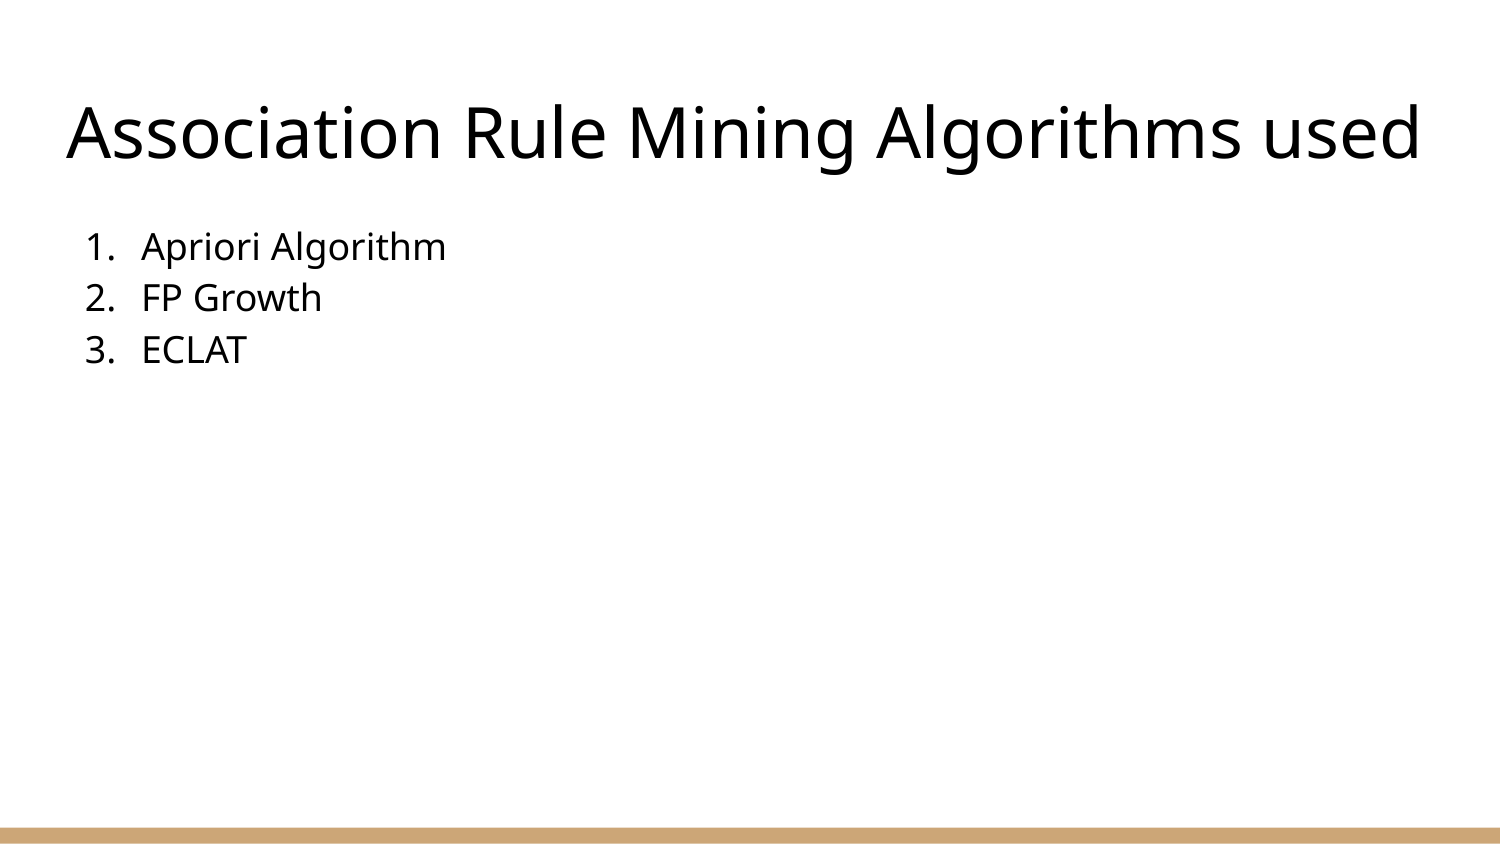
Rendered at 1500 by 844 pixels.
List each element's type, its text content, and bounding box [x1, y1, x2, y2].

list Apriori Algorithm FP Growth ECLAT [51, 200, 1449, 752]
title Association Rule Mining Algorithms used [51, 51, 1449, 189]
